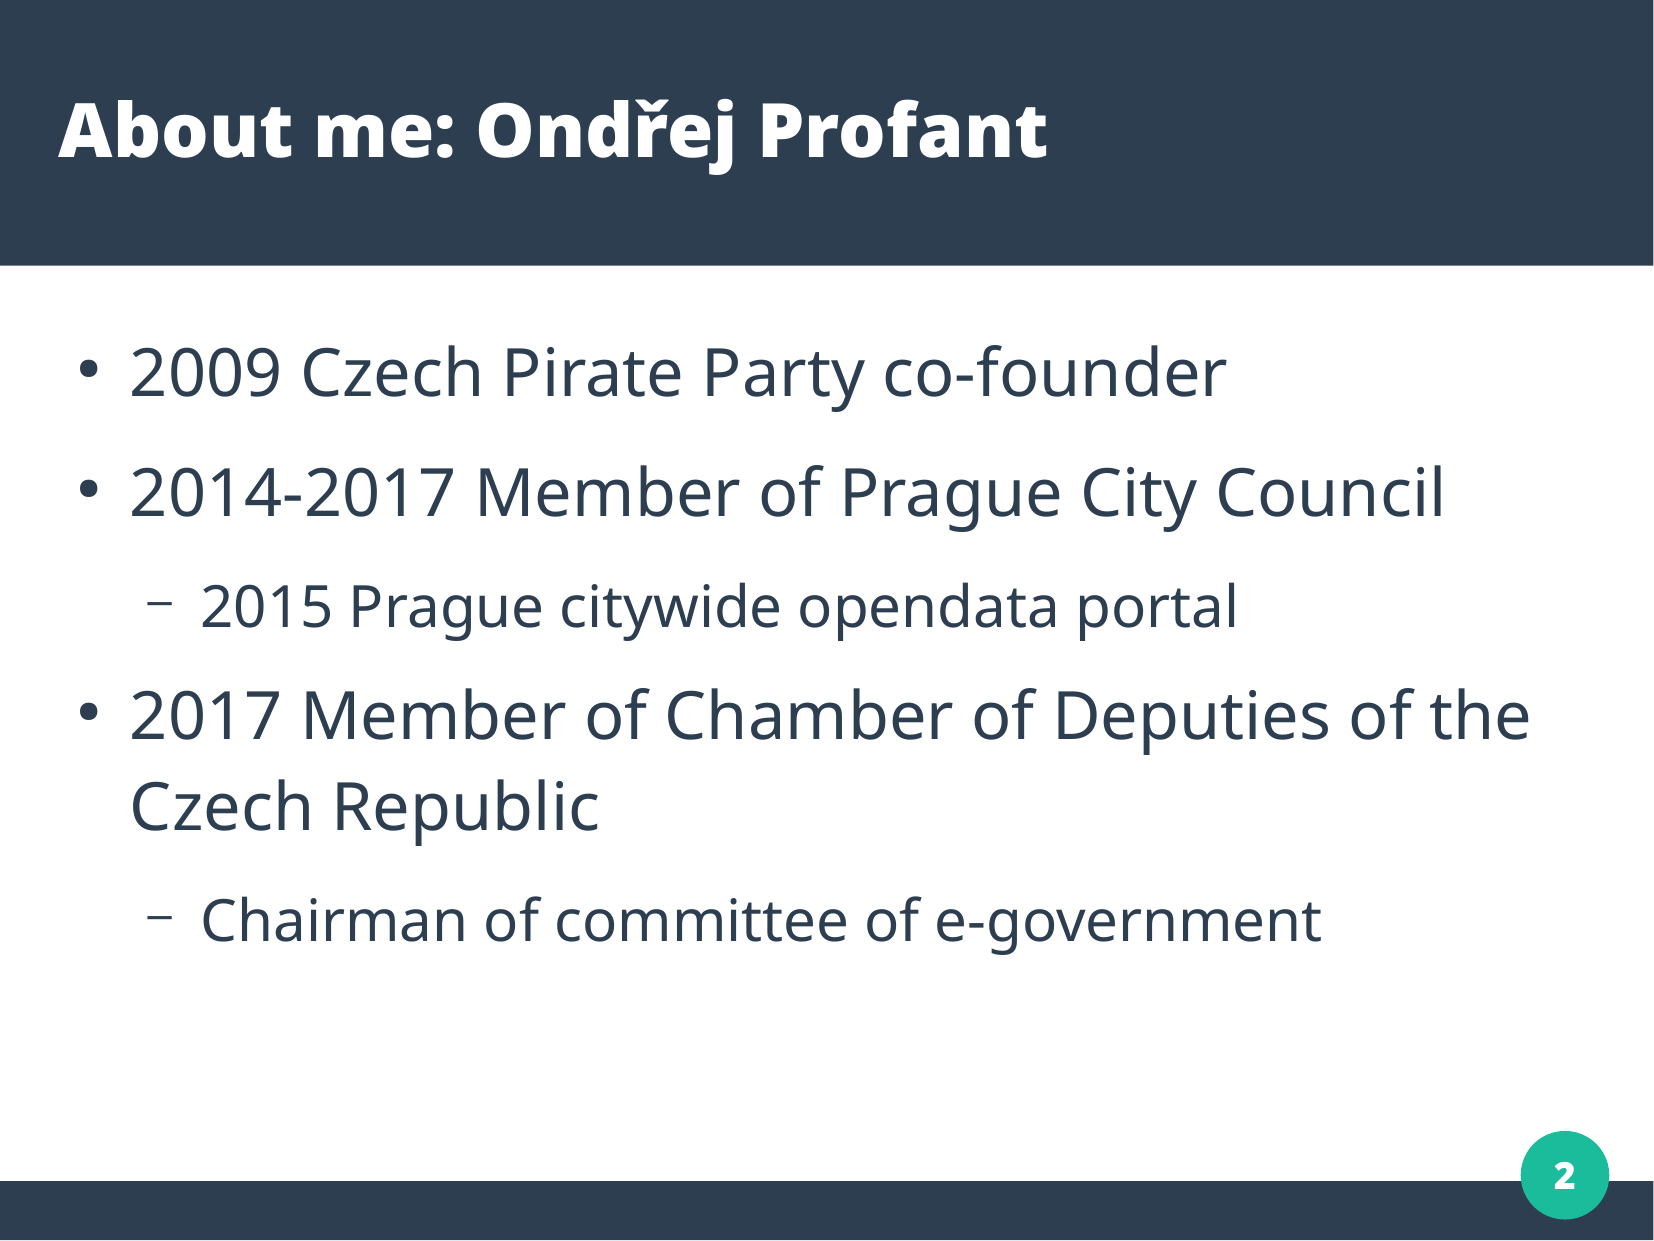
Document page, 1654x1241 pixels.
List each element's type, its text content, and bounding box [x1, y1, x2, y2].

title About me: Ondřej Profant [59, 49, 1595, 207]
list 2009 Czech Pirate Party co-founder 2014-2017 Member of Prague City Council 2015 Prague citywide opendata portal 2017 Member of Chamber of Deputies of the Czech Republic Chairman of committee of e-government [59, 324, 1595, 1152]
